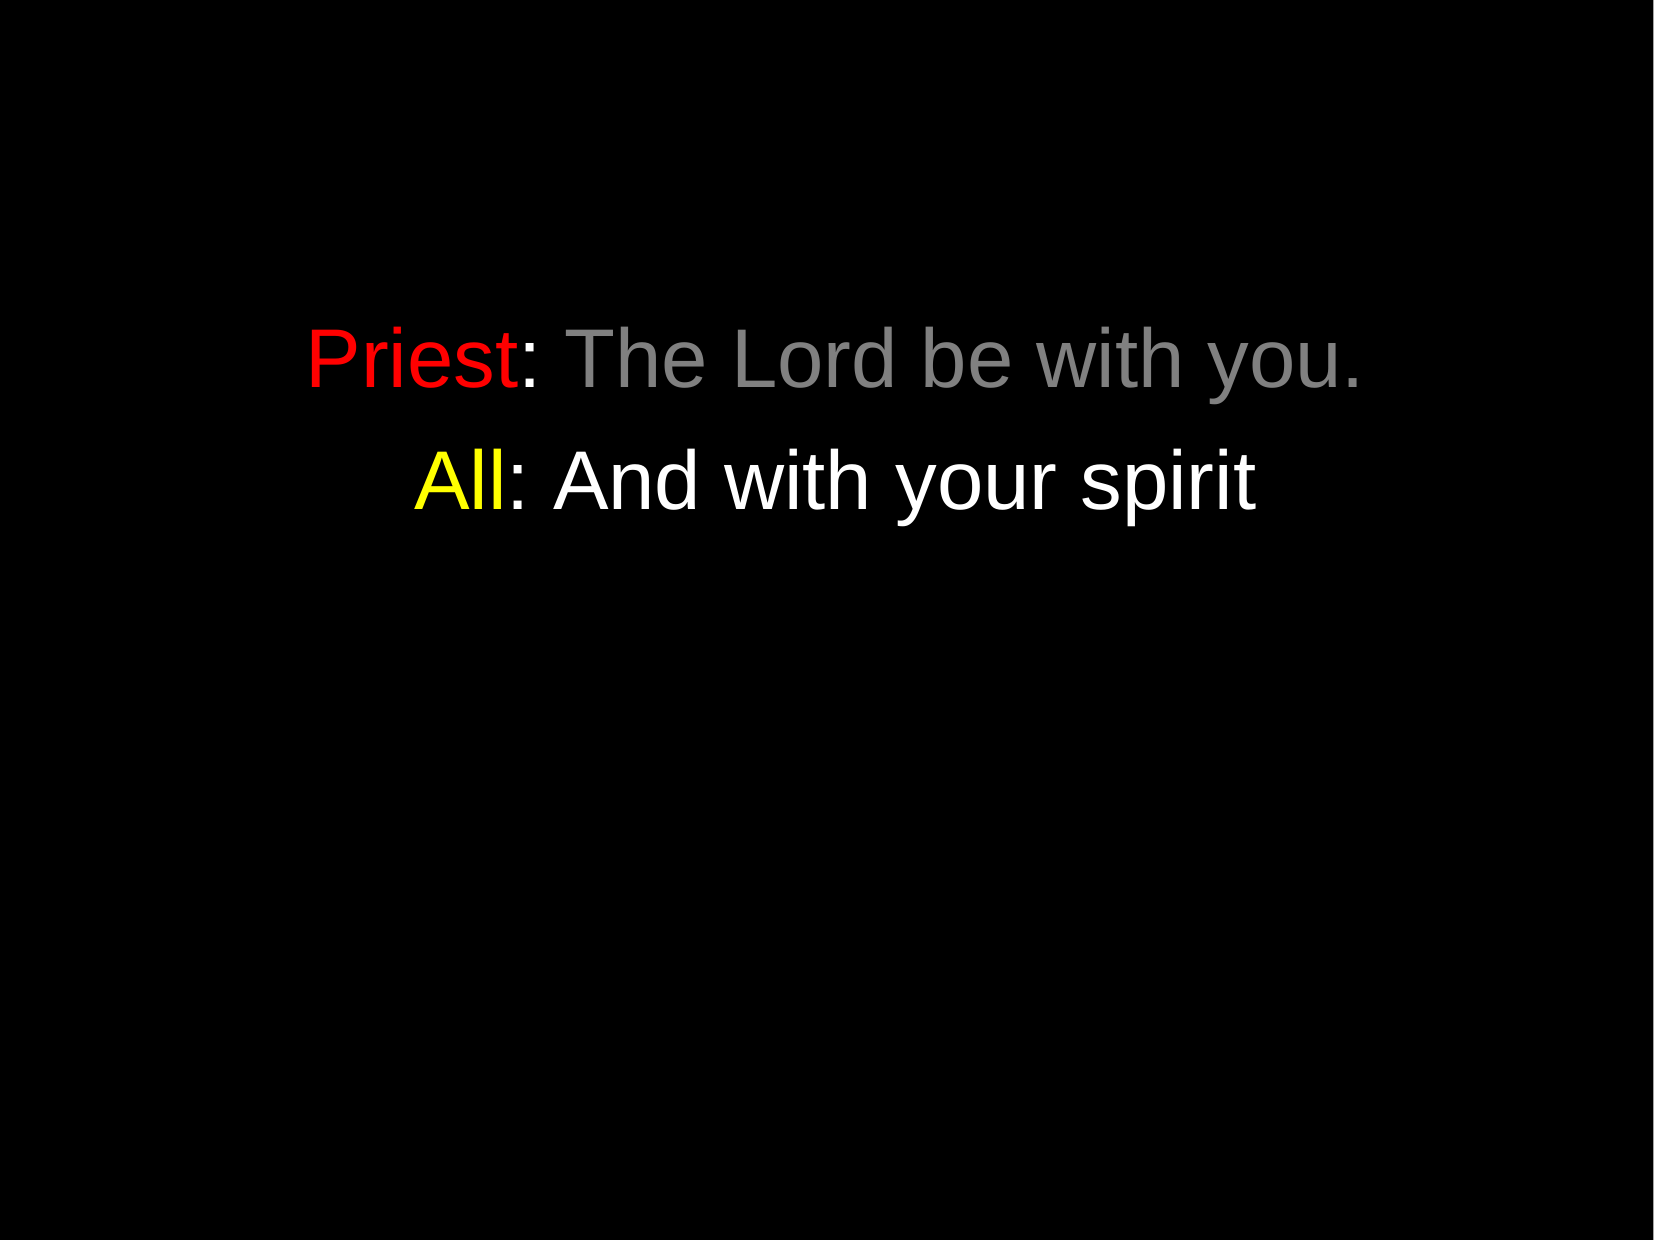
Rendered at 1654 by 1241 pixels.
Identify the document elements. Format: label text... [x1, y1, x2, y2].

list Priest: The Lord be with you. All: And with your spirit [0, 307, 1654, 1027]
